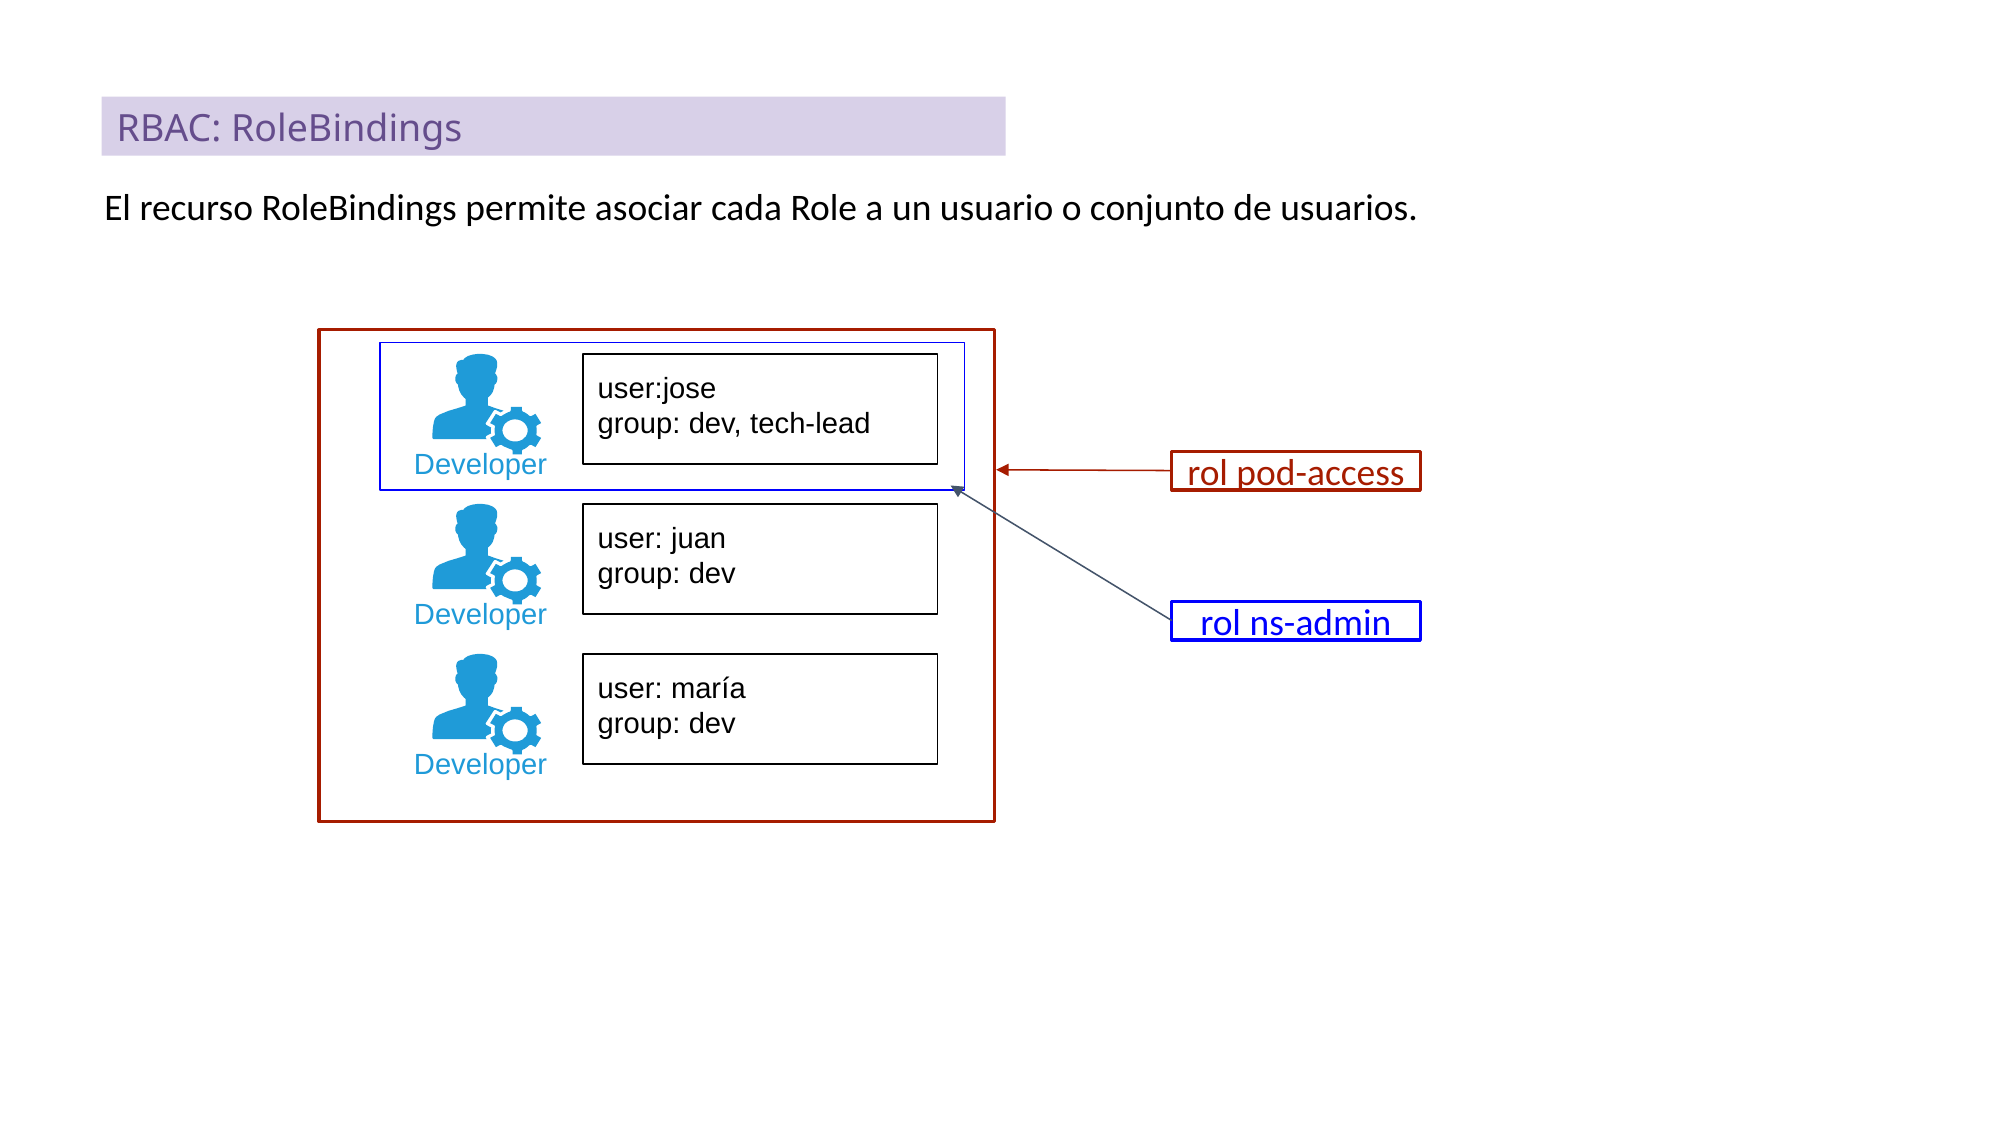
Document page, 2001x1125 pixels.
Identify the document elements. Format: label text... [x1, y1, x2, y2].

text_box Developer [395, 730, 566, 790]
text_box RBAC: RoleBindings [101, 96, 1006, 156]
text_box El recurso RoleBindings permite asociar cada Role a un usuario o conjunto de usuarios. [89, 175, 1977, 261]
text_box user: juan group: dev [582, 503, 938, 615]
text_box [432, 353, 504, 430]
text_box rol pod-access [1171, 451, 1421, 490]
text_box Developer [395, 430, 566, 489]
text_box [490, 706, 542, 730]
text_box [432, 653, 504, 730]
text_box Developer [395, 580, 566, 640]
text_box rol ns-admin [1171, 601, 1421, 640]
text_box [490, 556, 542, 580]
text_box [490, 406, 542, 430]
text_box user: maría group: dev [582, 653, 938, 765]
text_box [432, 503, 504, 580]
text_box user:jose group: dev, tech-lead [582, 353, 938, 465]
